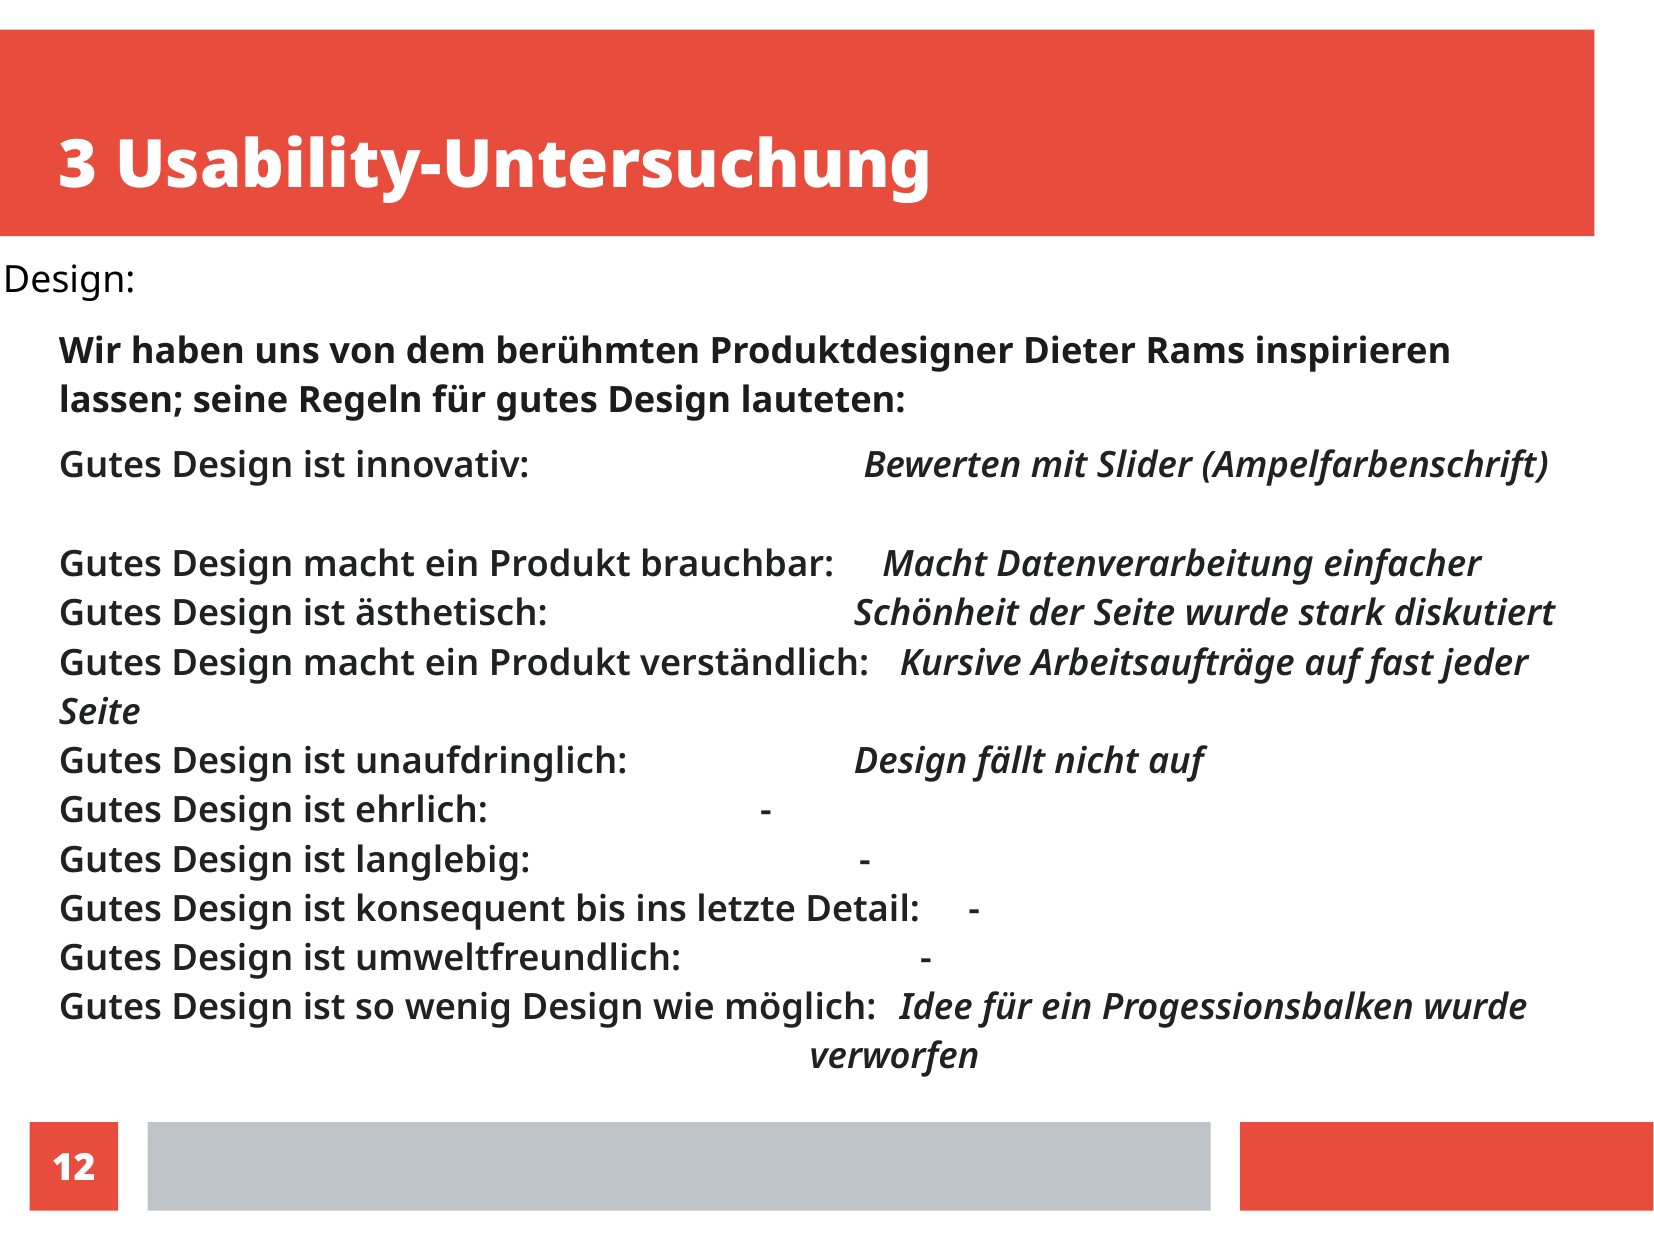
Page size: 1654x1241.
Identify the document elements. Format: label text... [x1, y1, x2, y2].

text_box Design: [0, 245, 508, 355]
list Wir haben uns von dem berühmten Produktdesigner Dieter Rams inspirieren lassen; seine Regeln für gutes Design lauteten: Gutes Design ist innovativ: Bewerten mit Slider (Ampelfarbenschrift) Gutes Design macht ein Produkt brauchbar: Macht Datenverarbeitung einfacher Gutes Design ist ästhetisch: Schönheit der Seite wurde stark diskutiert Gutes Design macht ein Produkt verständlich: Kursive Arbeitsaufträge auf fast jeder Seite Gutes Design ist unaufdringlich: Design fällt nicht auf Gutes Design ist ehrlich: - Gutes Design ist langlebig: - Gutes Design ist konsequent bis ins letzte Detail: - Gutes Design ist umweltfreundlich: - Gutes Design ist so wenig Design wie möglich: Idee für ein Progessionsbalken wurde verworfen [59, 324, 1565, 1093]
title 3 Usability-Untersuchung [59, 59, 1595, 207]
